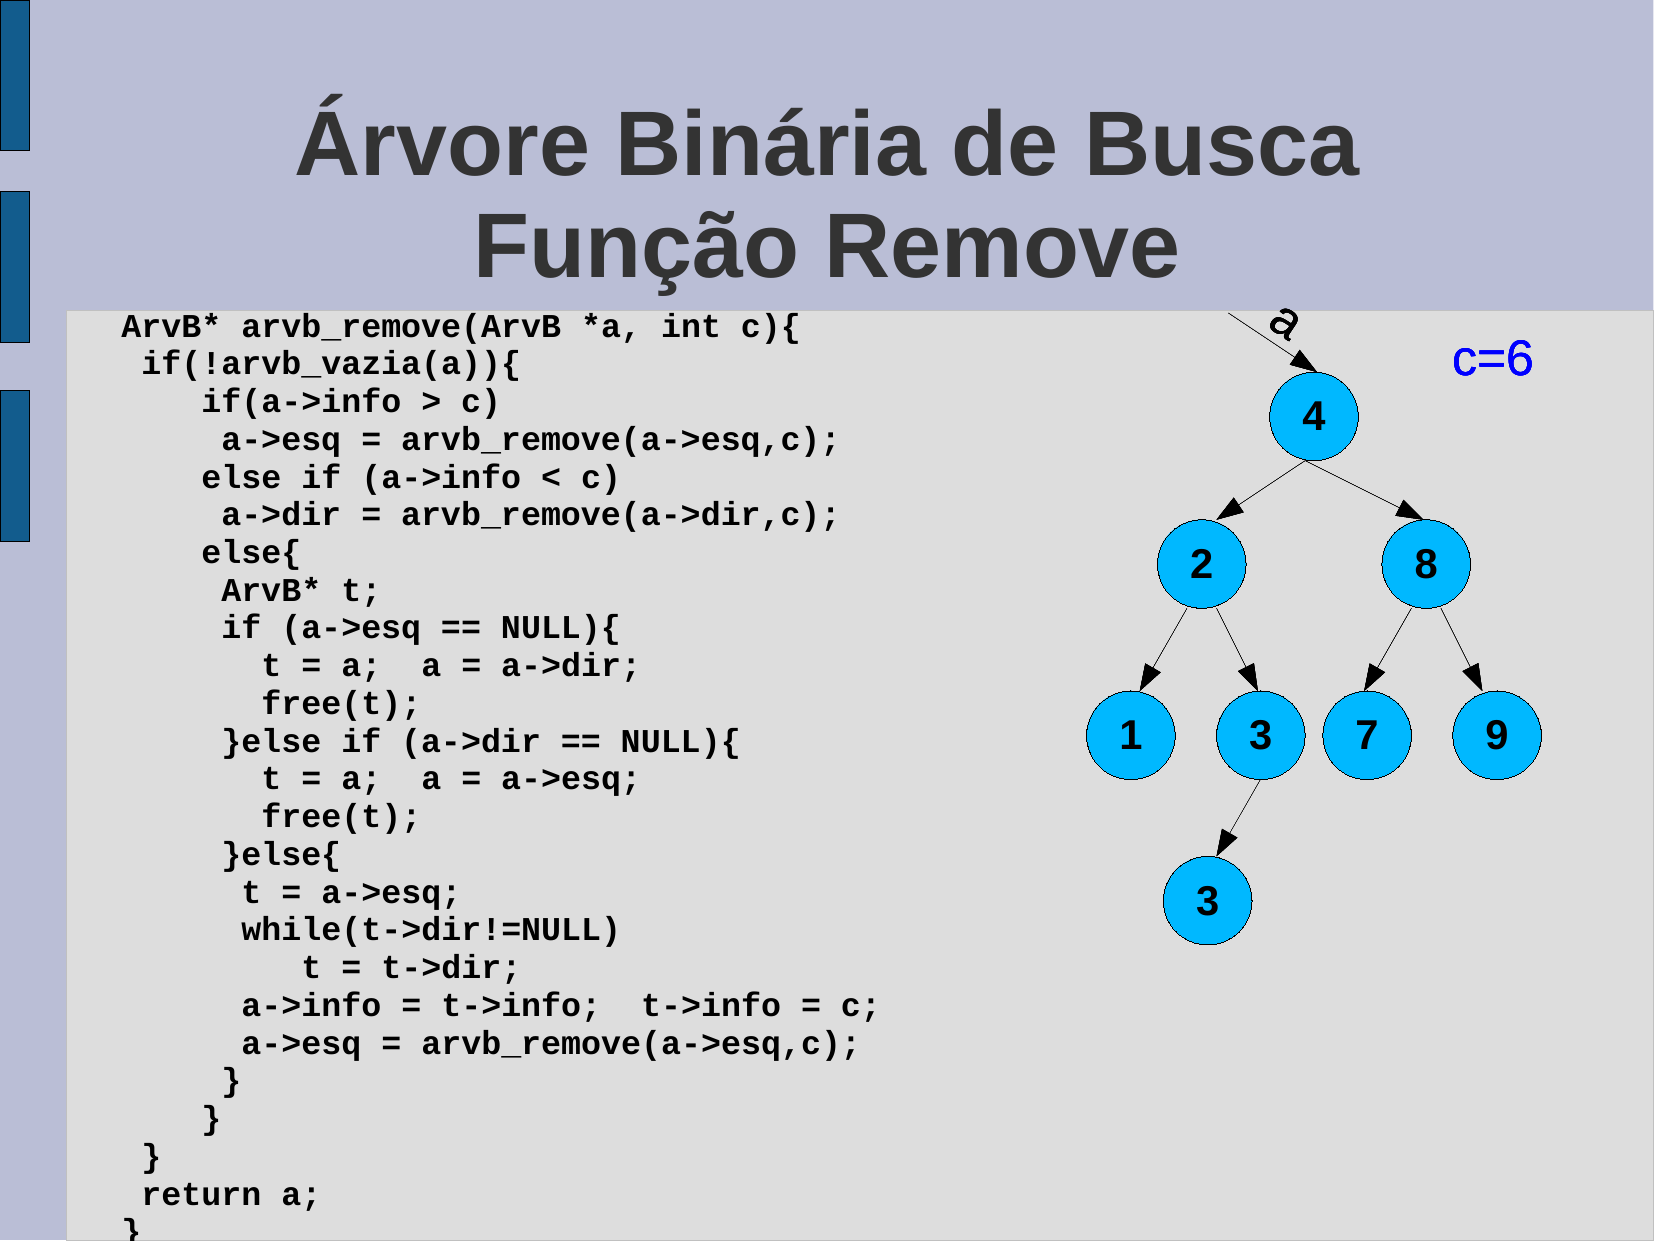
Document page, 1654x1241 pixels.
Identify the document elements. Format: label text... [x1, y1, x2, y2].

text_box 4 [1269, 372, 1359, 461]
text_box 7 [1322, 690, 1412, 780]
list ArvB* arvb_remove(ArvB *a, int c){ if(!arvb_vazia(a)){ if(a->info > c) a->esq = arvb_remove(a->esq,c); else if (a->info < c) a->dir = arvb_remove(a->dir,c); else{ ArvB* t; if (a->esq == NULL){ t = a; a = a->dir; free(t); }else if (a->dir == NULL){ t = a; a = a->esq; free(t); }else{ t = a->esq; while(t->dir!=NULL) t = t->dir; a->info = t->info; t->info = c; a->esq = arvb_remove(a->esq,c); } } } return a; } [121, 309, 1534, 1241]
text_box 2 [1157, 519, 1247, 609]
text_box 9 [1452, 690, 1542, 780]
text_box 3 [1216, 690, 1306, 780]
text_box 3 [1163, 856, 1253, 945]
title Árvore Binária de Busca Função Remove [121, 91, 1534, 299]
text_box c=6 [1452, 330, 1535, 386]
text_box 8 [1381, 519, 1471, 609]
text_box 1 [1086, 690, 1176, 780]
